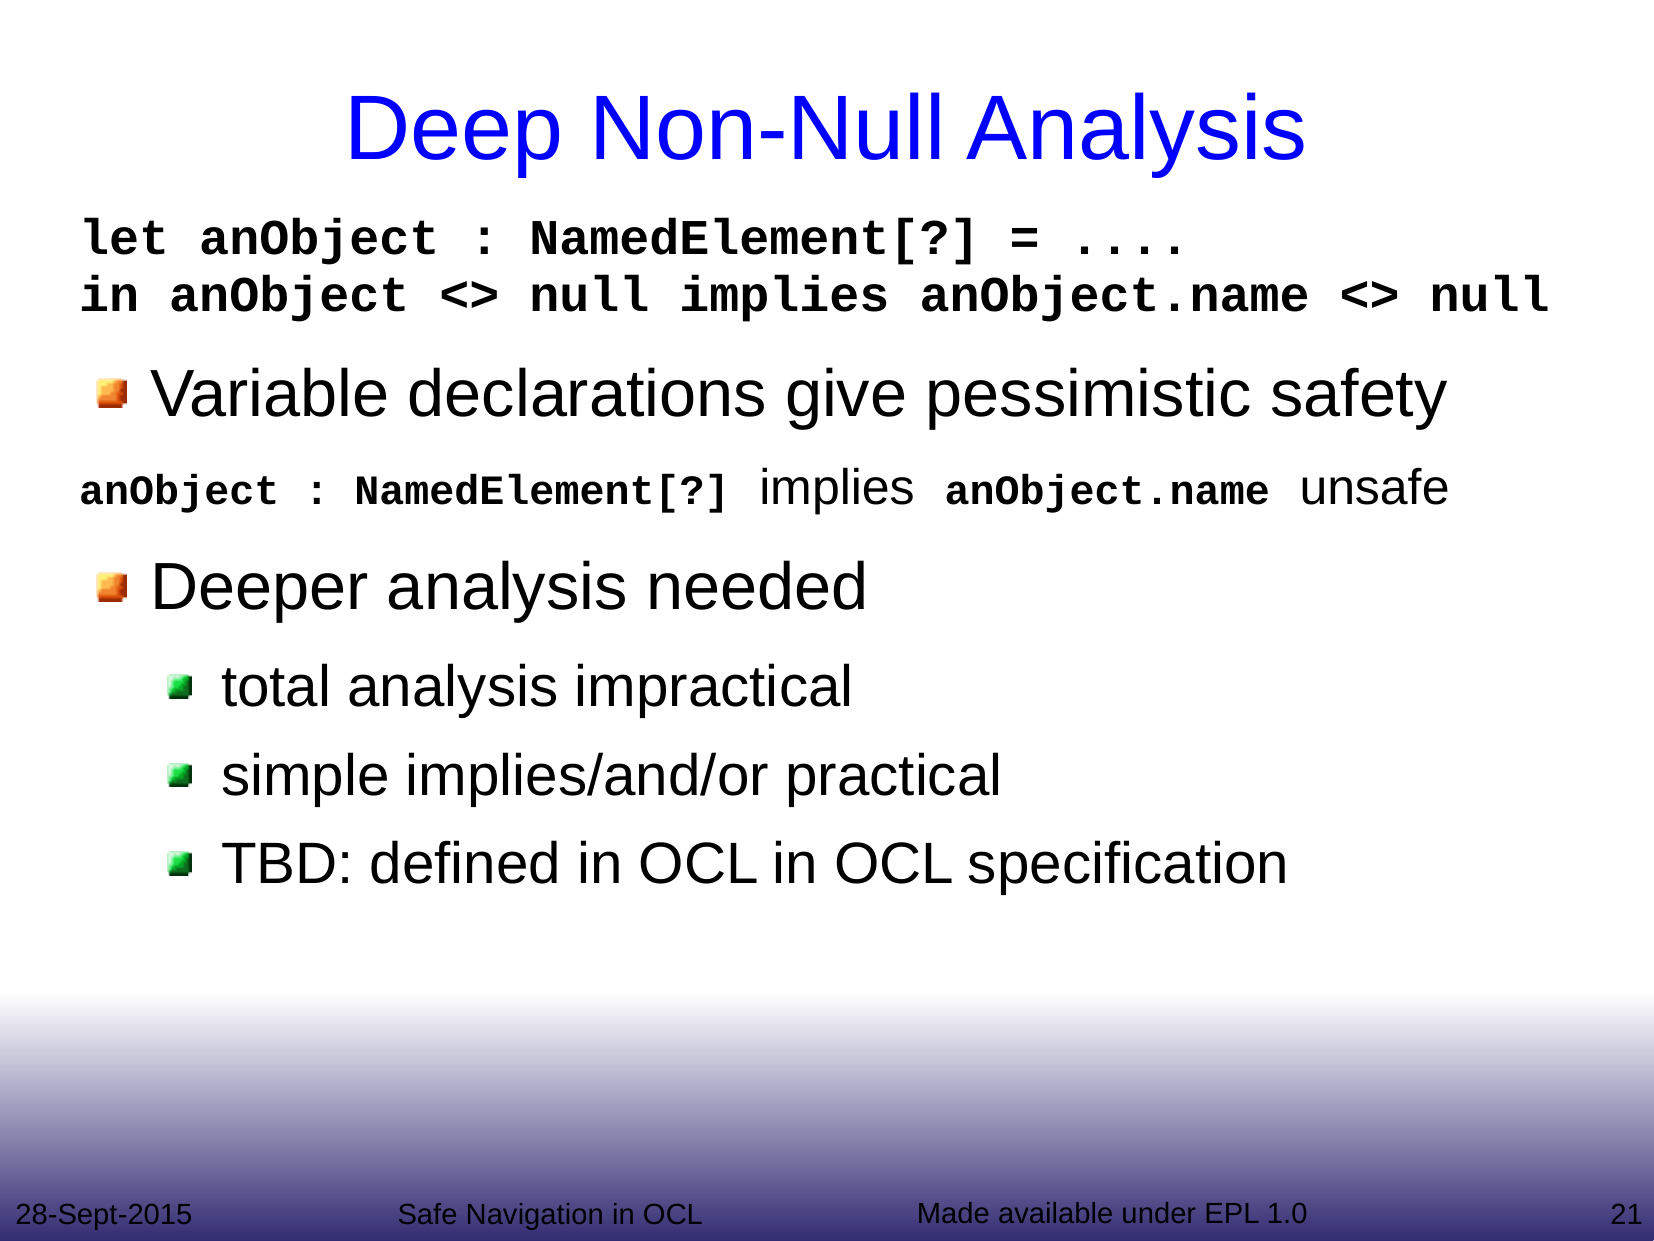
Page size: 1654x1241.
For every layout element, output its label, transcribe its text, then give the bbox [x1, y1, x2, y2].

title Deep Non-Null Analysis [82, 49, 1571, 207]
list let anObject : NamedElement[?] = .... in anObject <> null implies anObject.name <> null Variable declarations give pessimistic safety anObject : NamedElement[?] implies anObject.name unsafe Deeper analysis needed total analysis impractical simple implies/and/or practical TBD: defined in OCL in OCL specification [79, 212, 1568, 1031]
